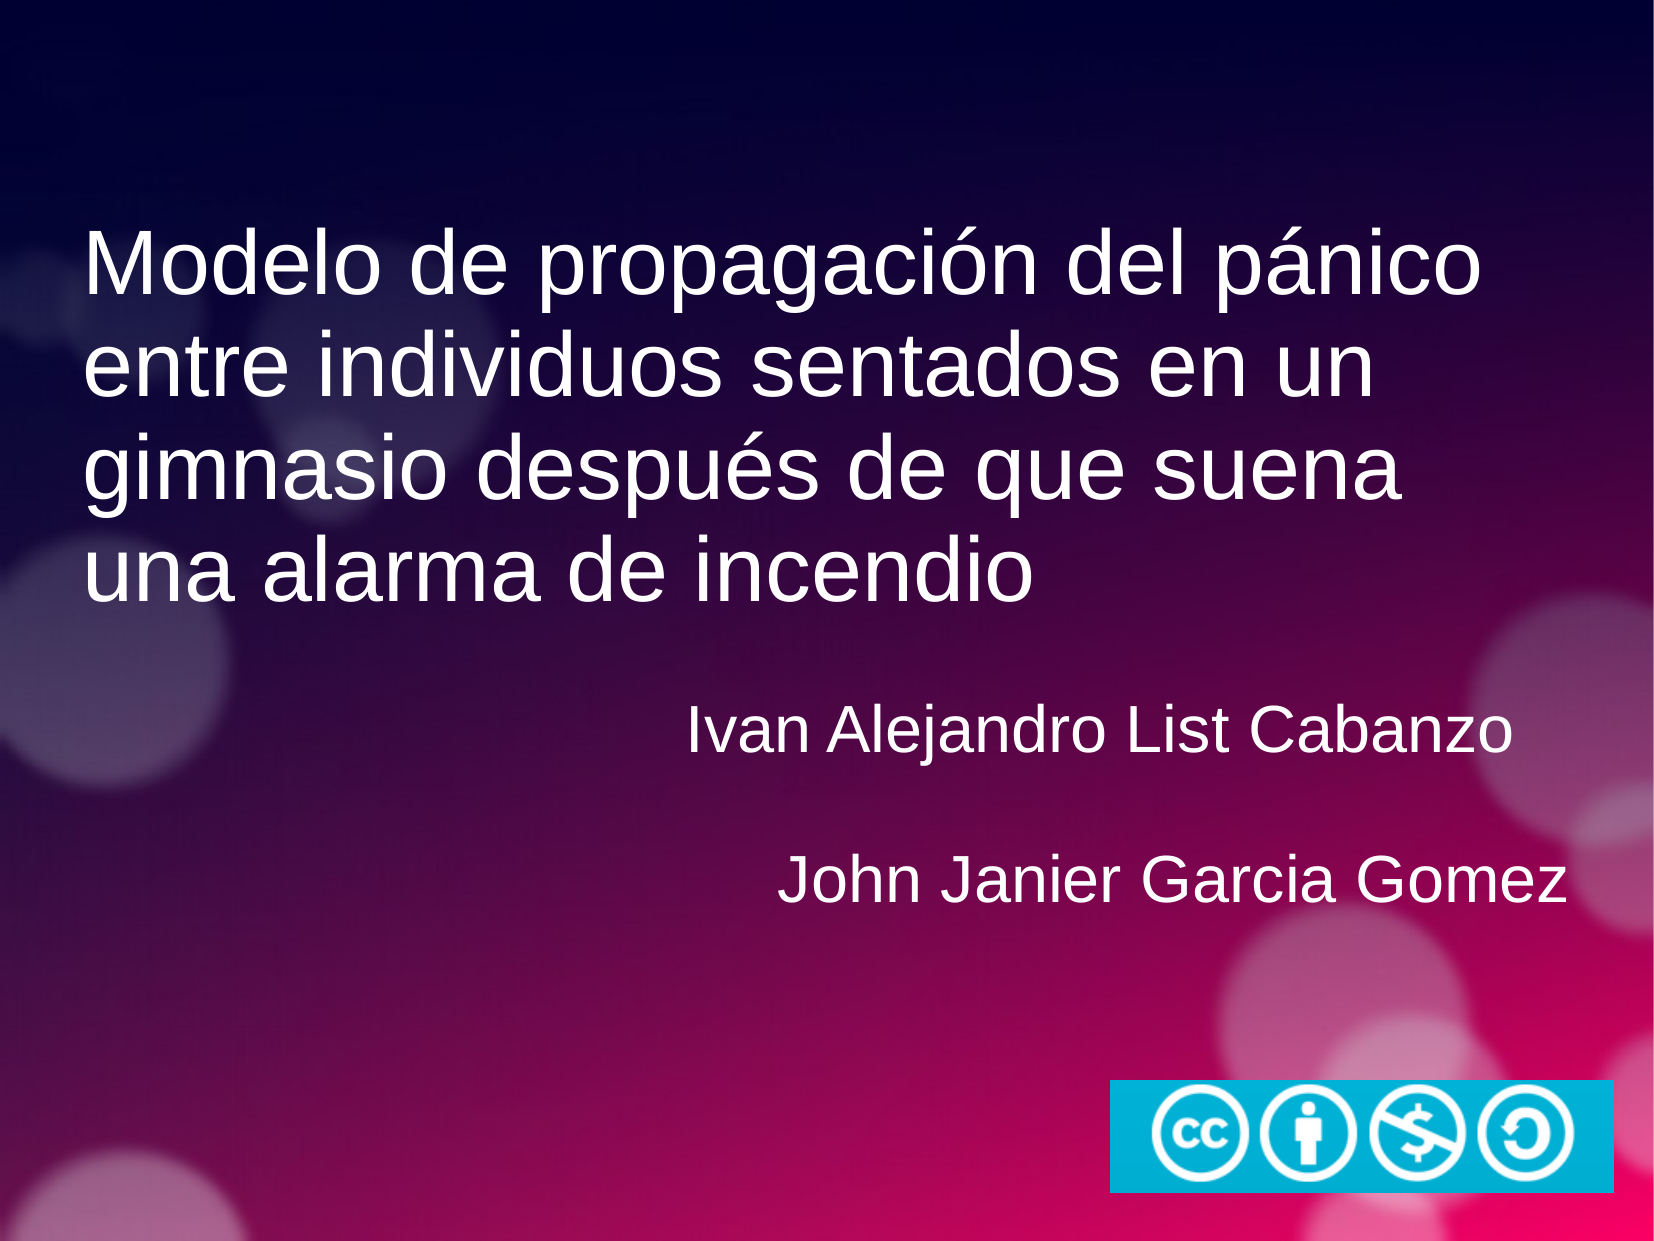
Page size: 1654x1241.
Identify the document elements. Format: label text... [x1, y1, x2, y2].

subtitle Ivan Alejandro List Cabanzo John Janier Garcia Gomez [82, 620, 1571, 1063]
title Modelo de propagación del pánico entre individuos sentados en un gimnasio después de que suena una alarma de incendio [82, 211, 1571, 620]
picture [0, 0, 1654, 1241]
